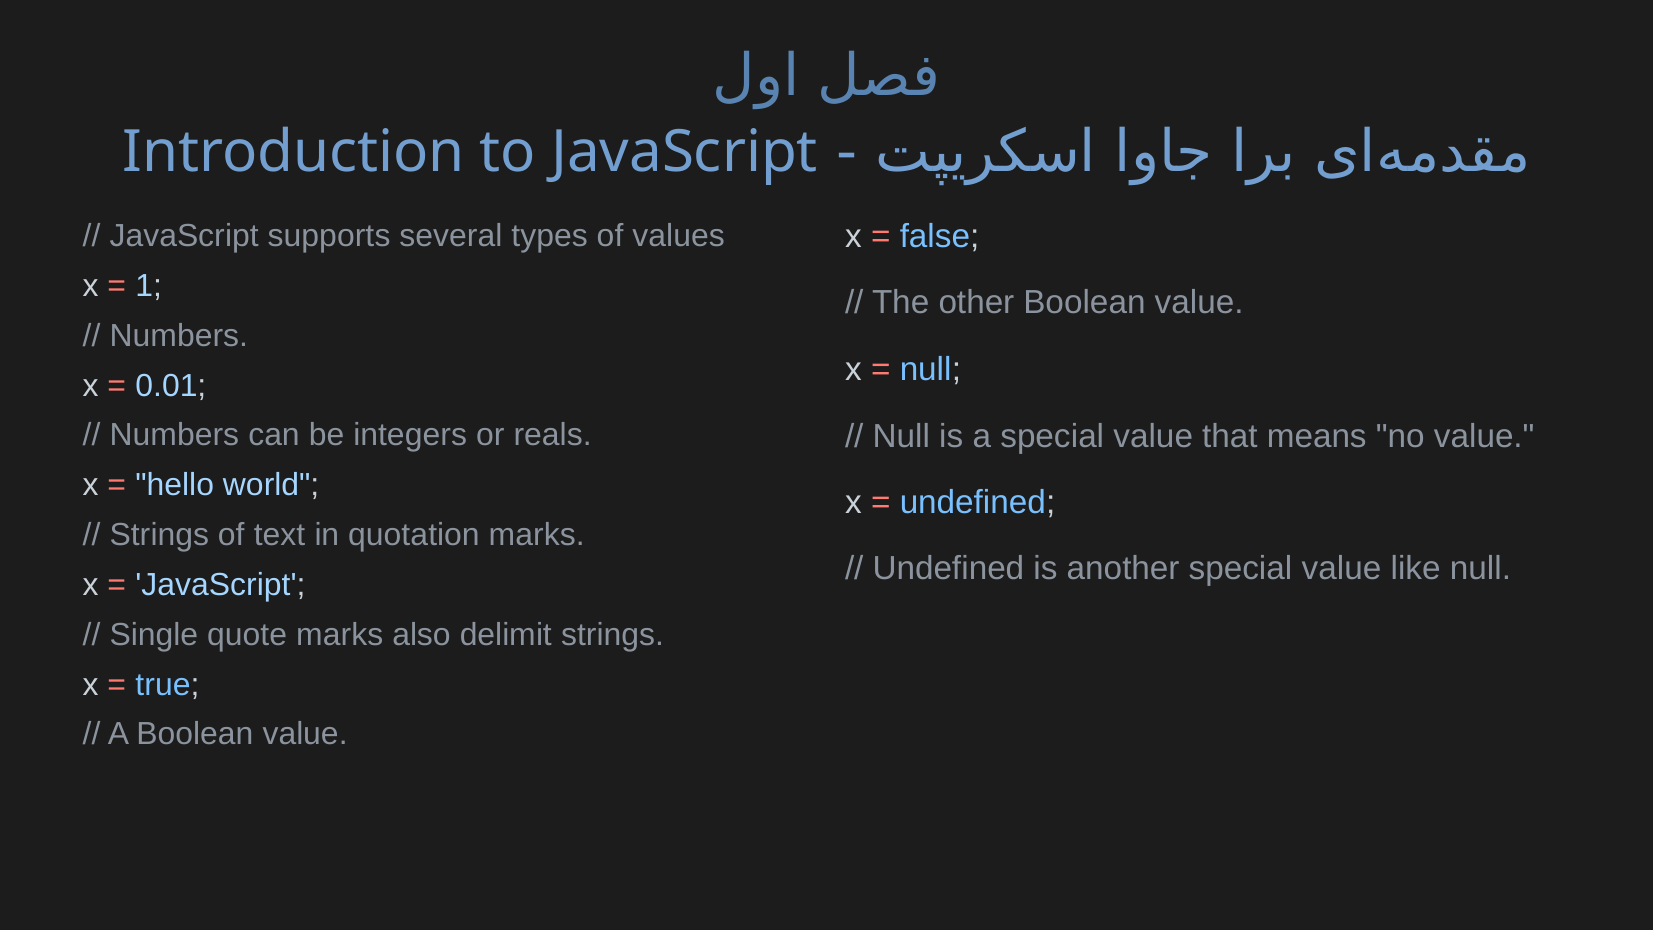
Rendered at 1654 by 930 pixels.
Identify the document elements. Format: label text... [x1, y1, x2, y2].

list x = false; // The other Boolean value. x = null; // Null is a special value that means "no value." x = undefined; // Undefined is another special value like null. [844, 217, 1571, 757]
title فصل اول مقدمه‌ای برا جاوا اسکریپت - Introduction to JavaScript [82, 37, 1571, 193]
list // JavaScript supports several types of values x = 1; // Numbers. x = 0.01; // Numbers can be integers or reals. x = "hello world"; // Strings of text in quotation marks. x = 'JavaScript'; // Single quote marks also delimit strings. x = true; // A Boolean value. [82, 217, 809, 757]
